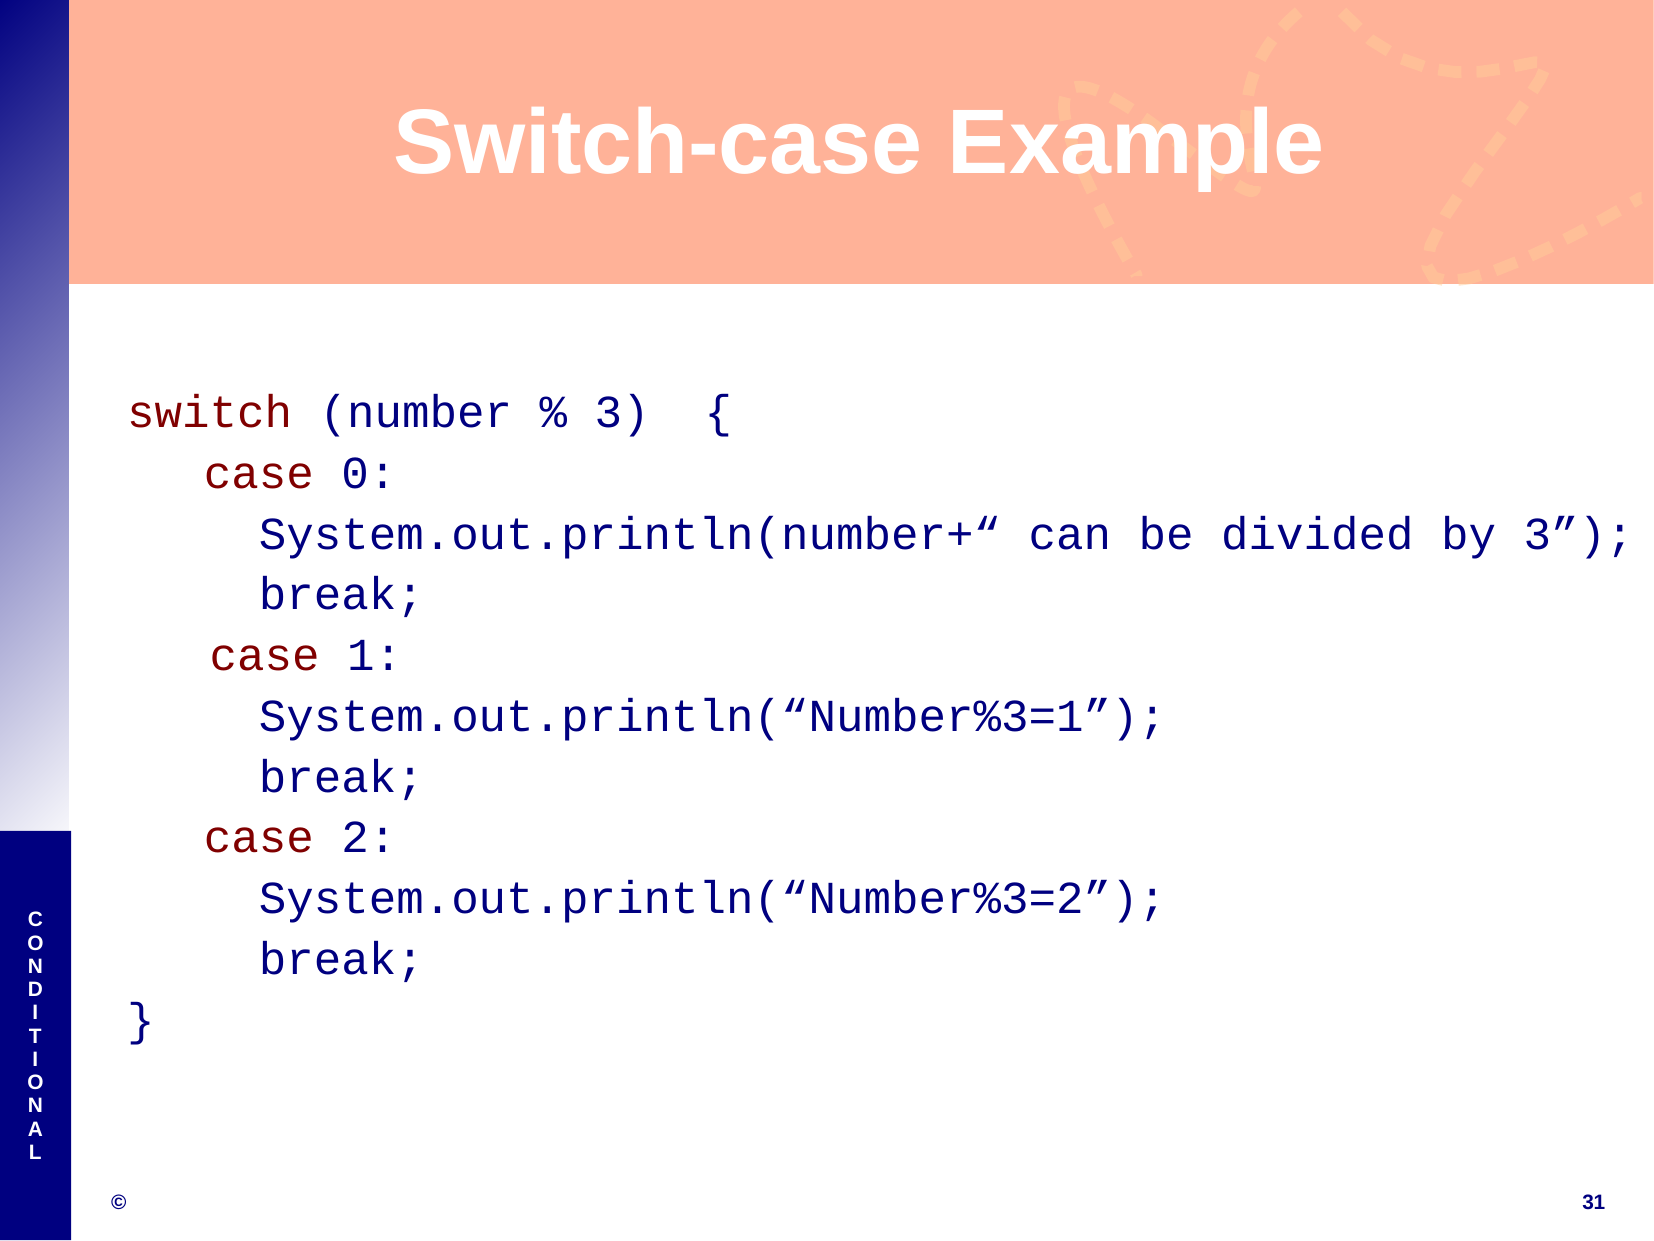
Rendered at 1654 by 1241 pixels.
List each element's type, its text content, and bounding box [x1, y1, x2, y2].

text_box C O N D I T I O N A L [0, 830, 71, 1241]
list switch (number % 3) { case 0: System.out.println(number+“ can be divided by 3”); break; case 1: System.out.println(“Number%3=1”); break; case 2: System.out.println(“Number%3=2”); break; } [109, 390, 1653, 1049]
title Switch-case Example [103, 37, 1617, 246]
